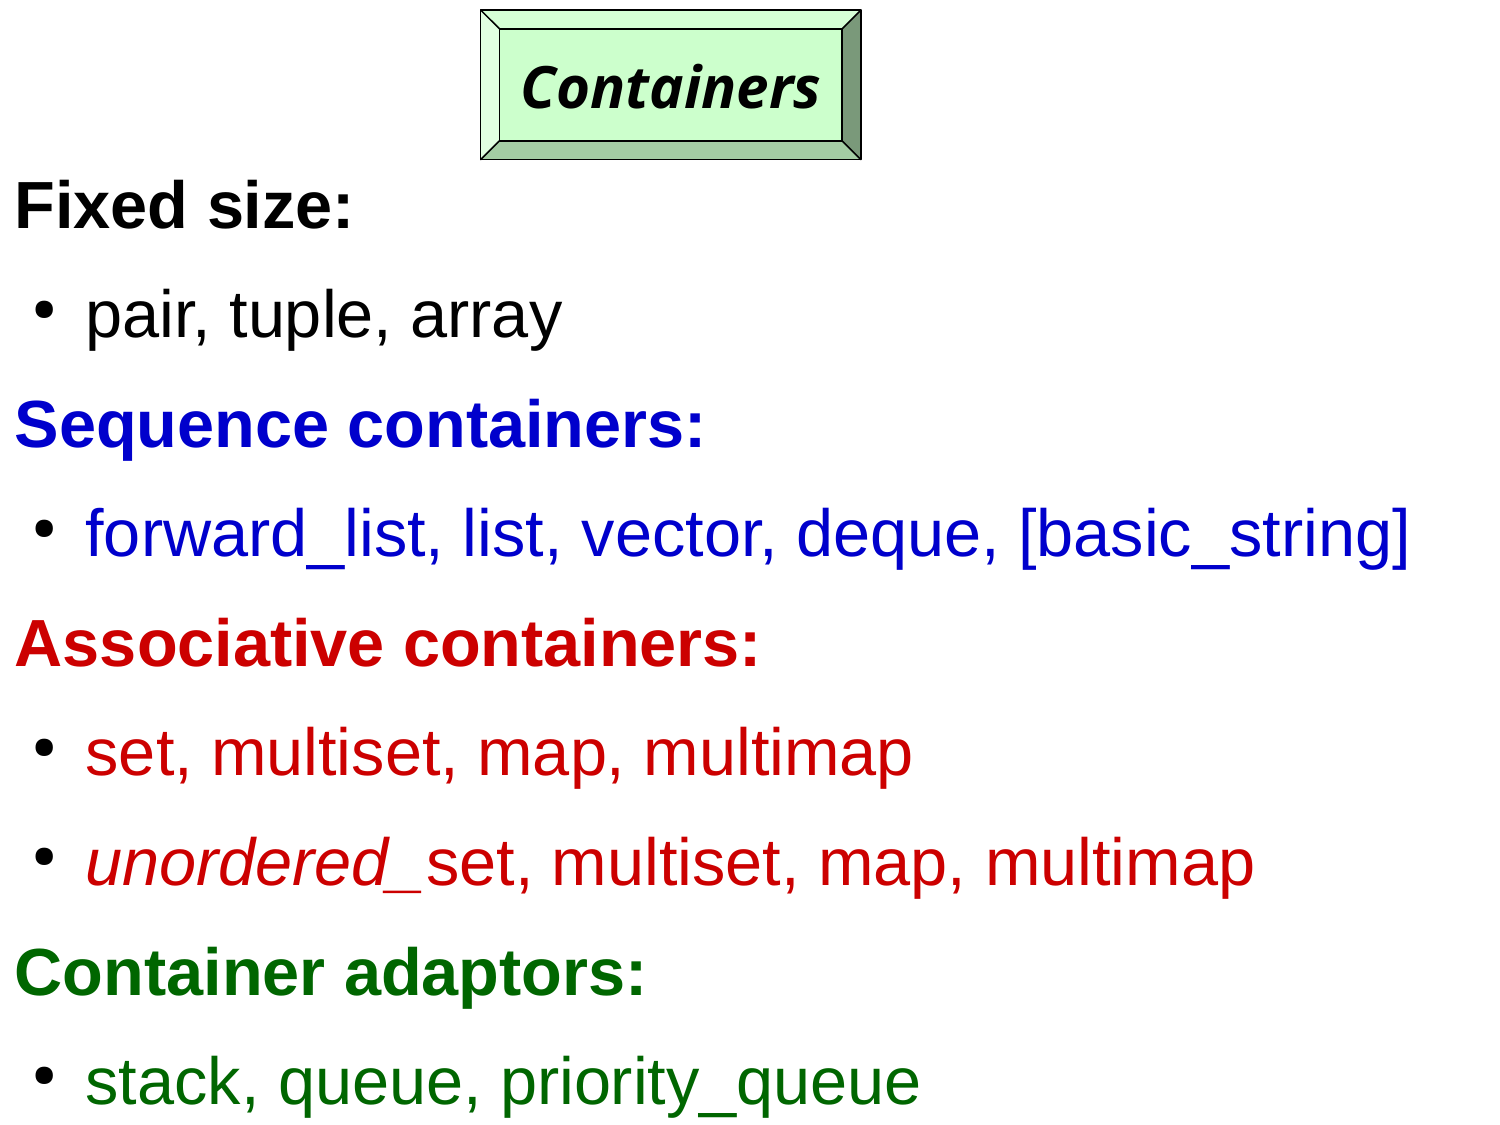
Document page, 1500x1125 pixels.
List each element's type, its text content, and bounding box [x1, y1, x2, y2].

list Fixed size: pair, tuple, array Sequence containers: forward_list, list, vector, deque, [basic_string] Associative containers: set, multiset, map, multimap unordered_set, multiset, map, multimap Container adaptors: stack, queue, priority_queue [0, 154, 1500, 1125]
picture [479, 9, 867, 165]
text_box Containers [513, 35, 829, 136]
